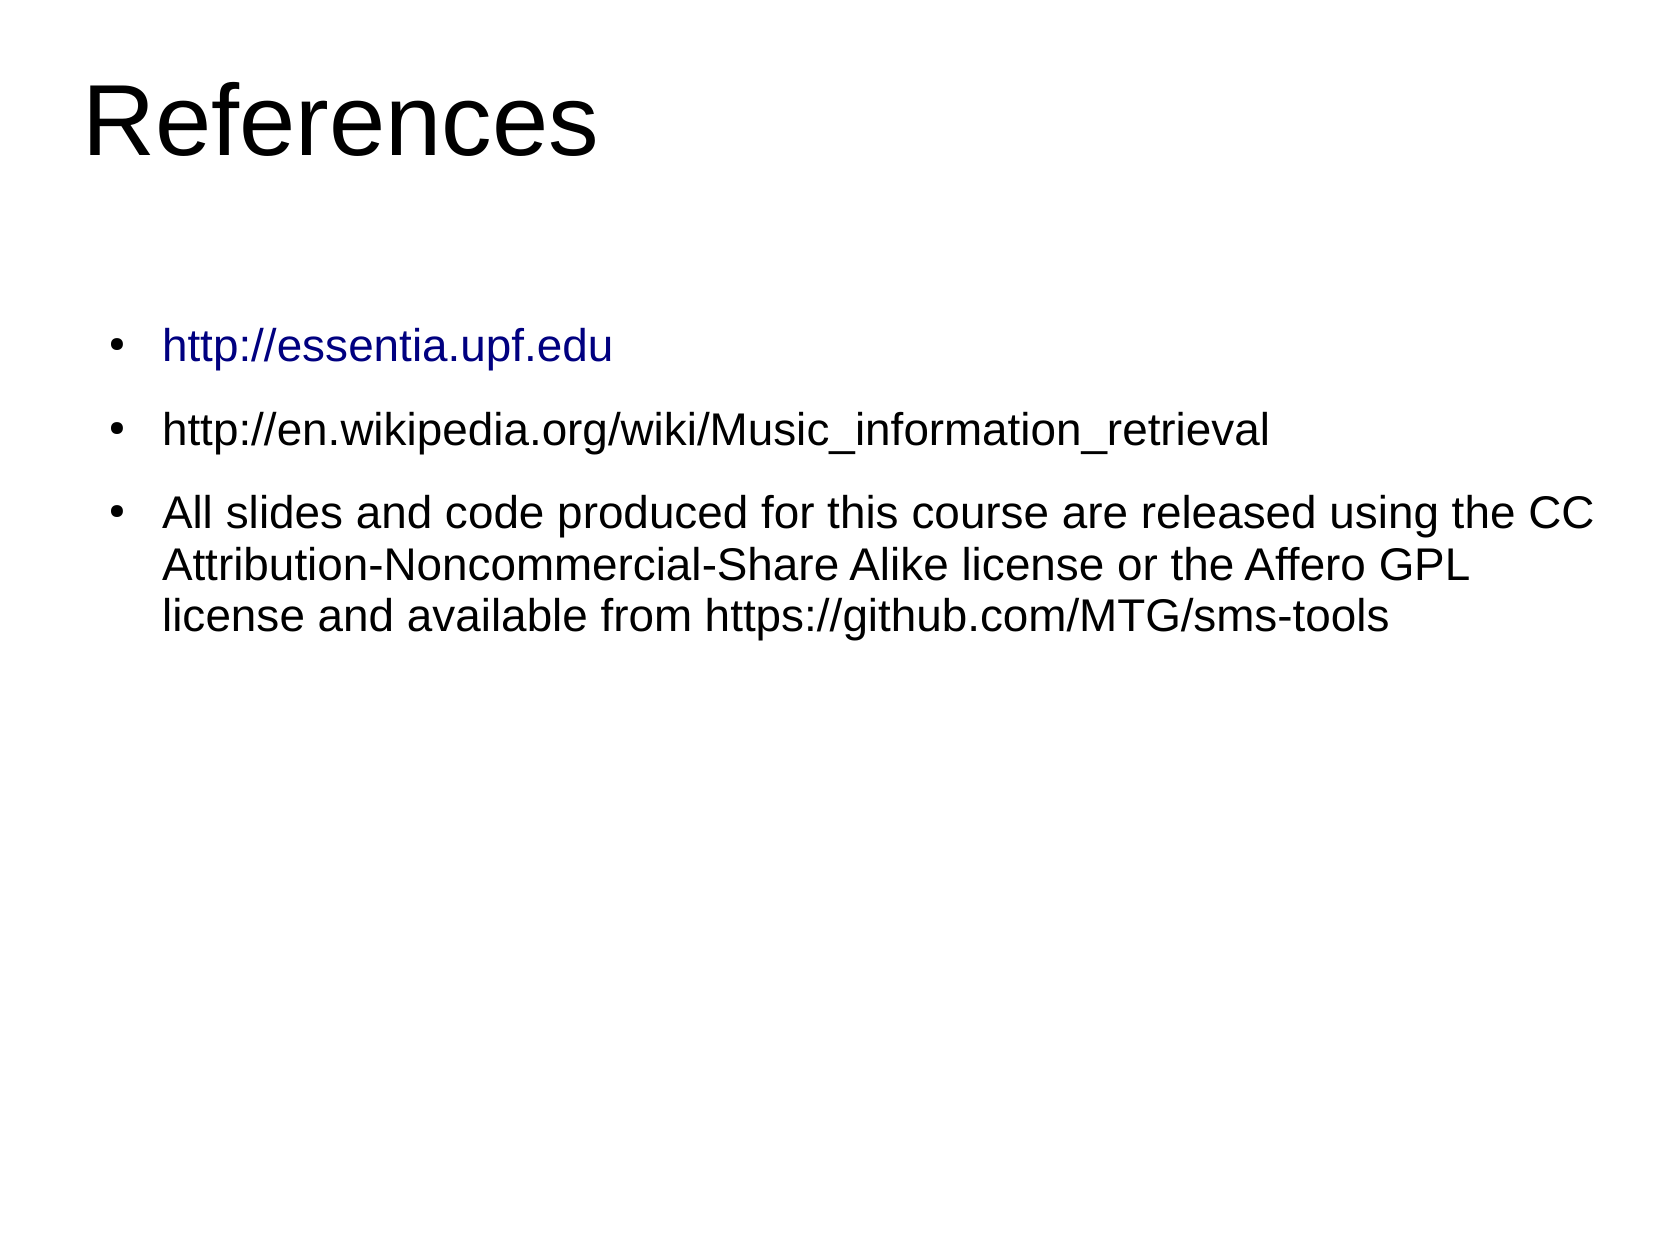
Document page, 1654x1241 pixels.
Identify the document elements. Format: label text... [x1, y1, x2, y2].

list http://essentia.upf.edu http://en.wikipedia.org/wiki/Music_information_retrieval All slides and code produced for this course are released using the CC Attribution-Noncommercial-Share Alike license or the Affero GPL license and available from https://github.com/MTG/sms-tools [91, 319, 1606, 1040]
title References [82, 16, 1571, 224]
